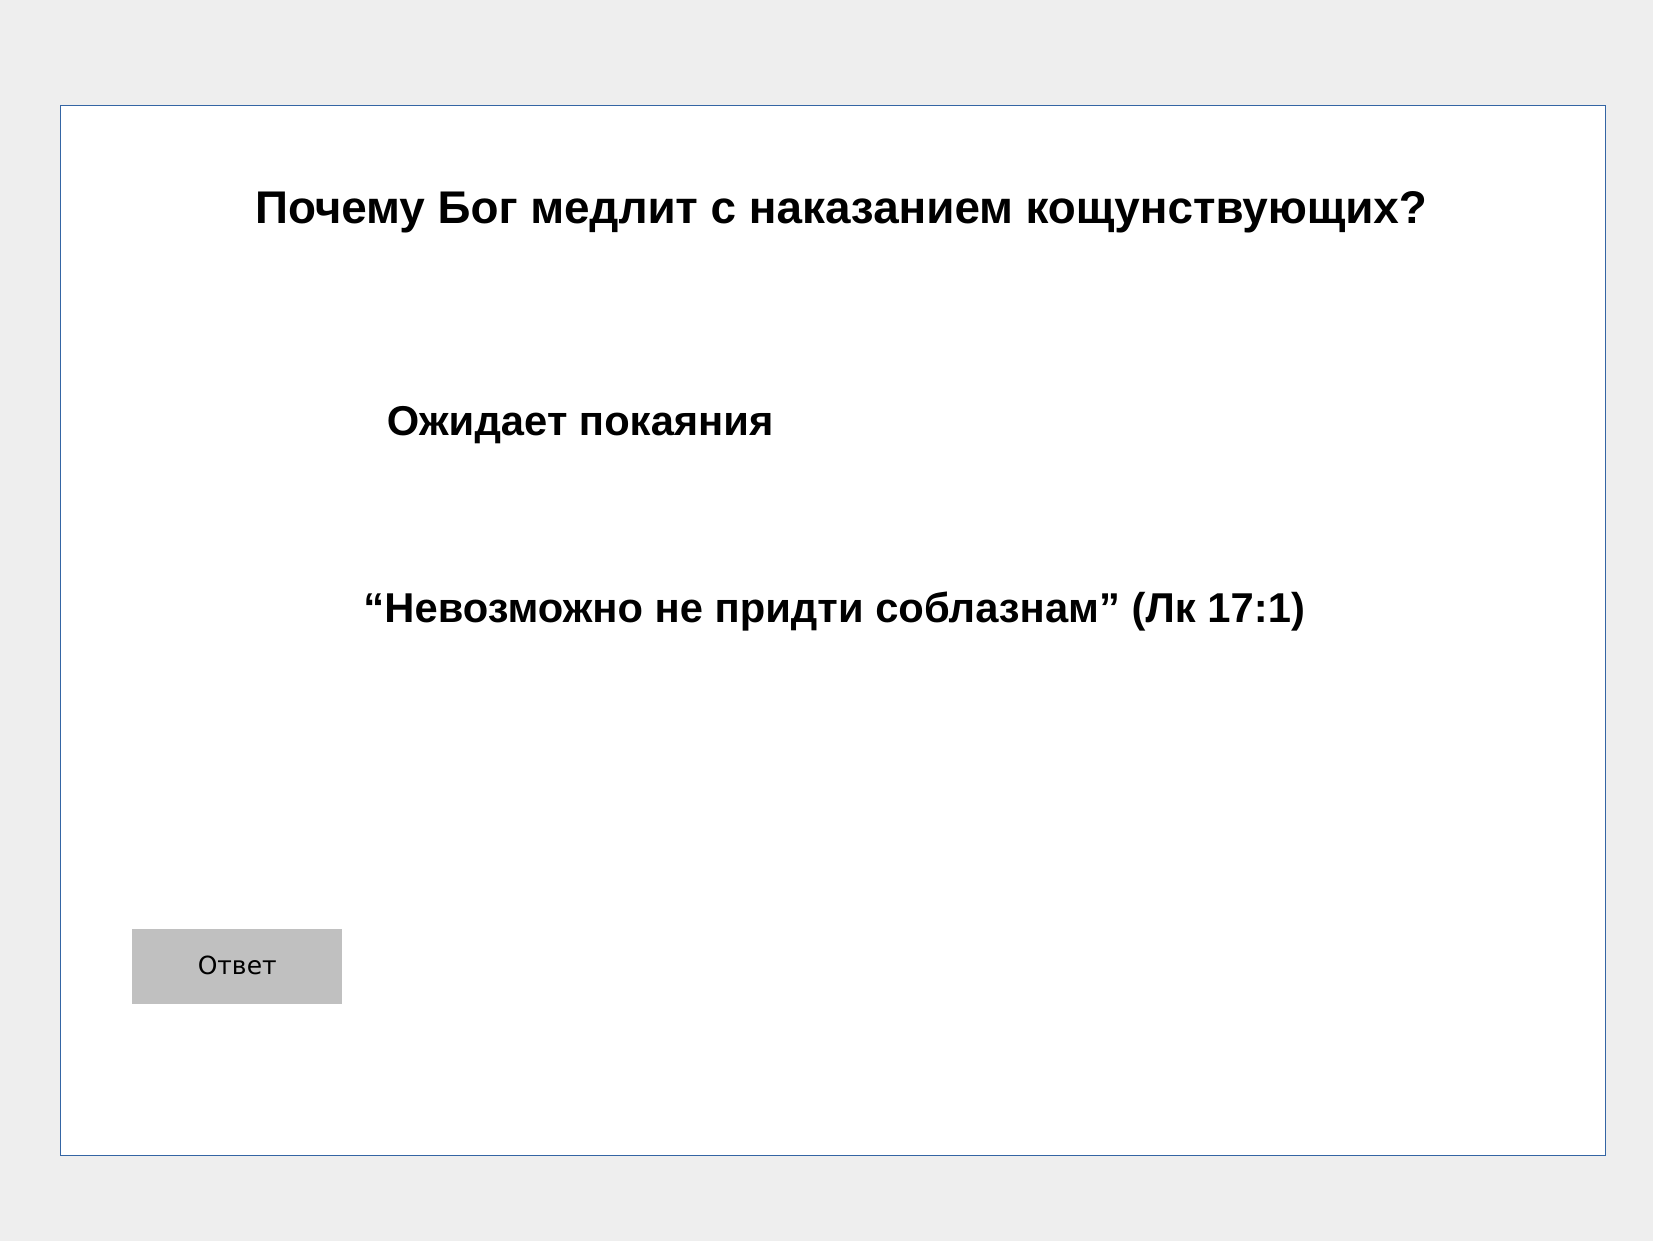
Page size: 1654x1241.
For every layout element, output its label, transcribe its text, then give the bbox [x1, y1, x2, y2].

text_box Ожидает покаяния [372, 390, 789, 447]
text_box Почему Бог медлит с наказанием кощунствующих? [240, 175, 1546, 282]
text_box “Невозможно не придти соблазнам” (Лк 17:1) [348, 577, 1325, 634]
text_box [60, 105, 1606, 1156]
